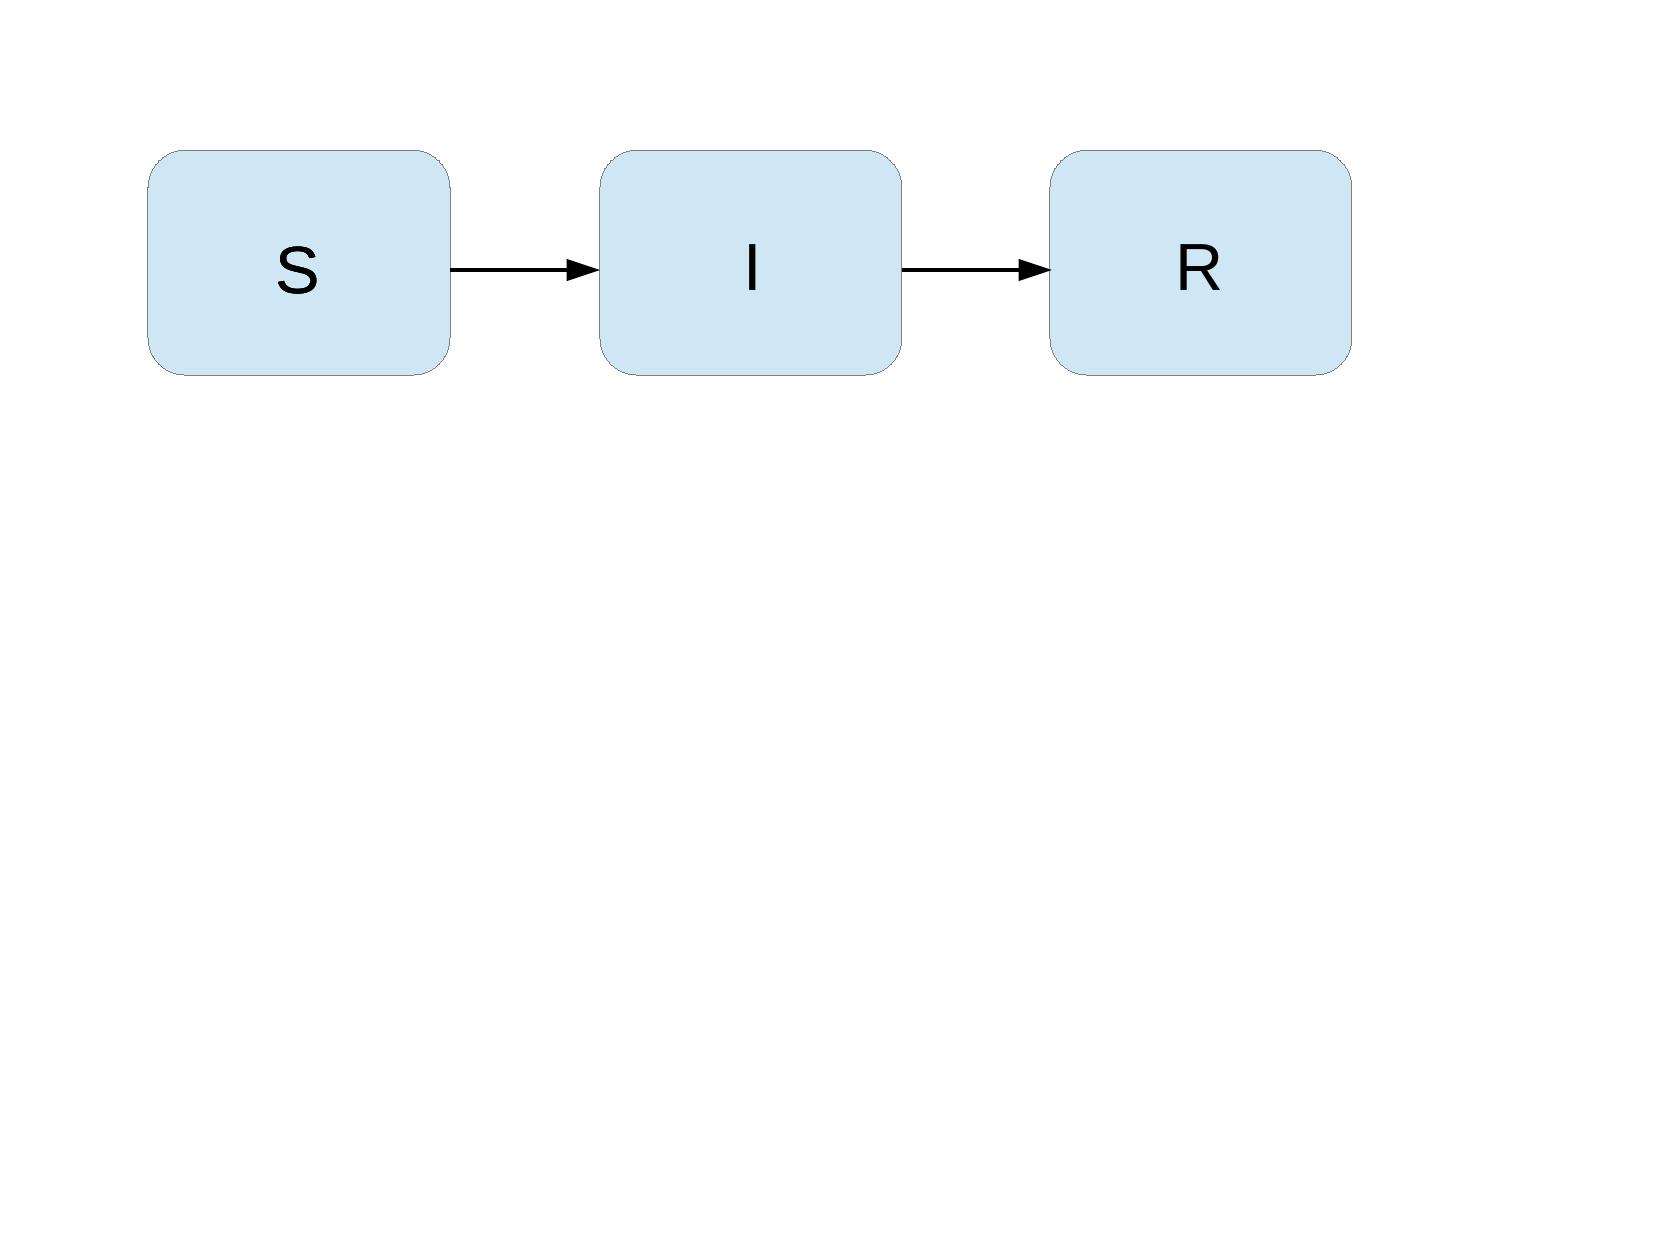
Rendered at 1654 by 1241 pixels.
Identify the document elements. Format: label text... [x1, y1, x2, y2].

text_box [1049, 150, 1352, 376]
text_box [147, 150, 451, 376]
text_box R [1160, 222, 1239, 312]
text_box I [729, 222, 778, 313]
text_box S [260, 225, 336, 316]
text_box [599, 150, 902, 376]
